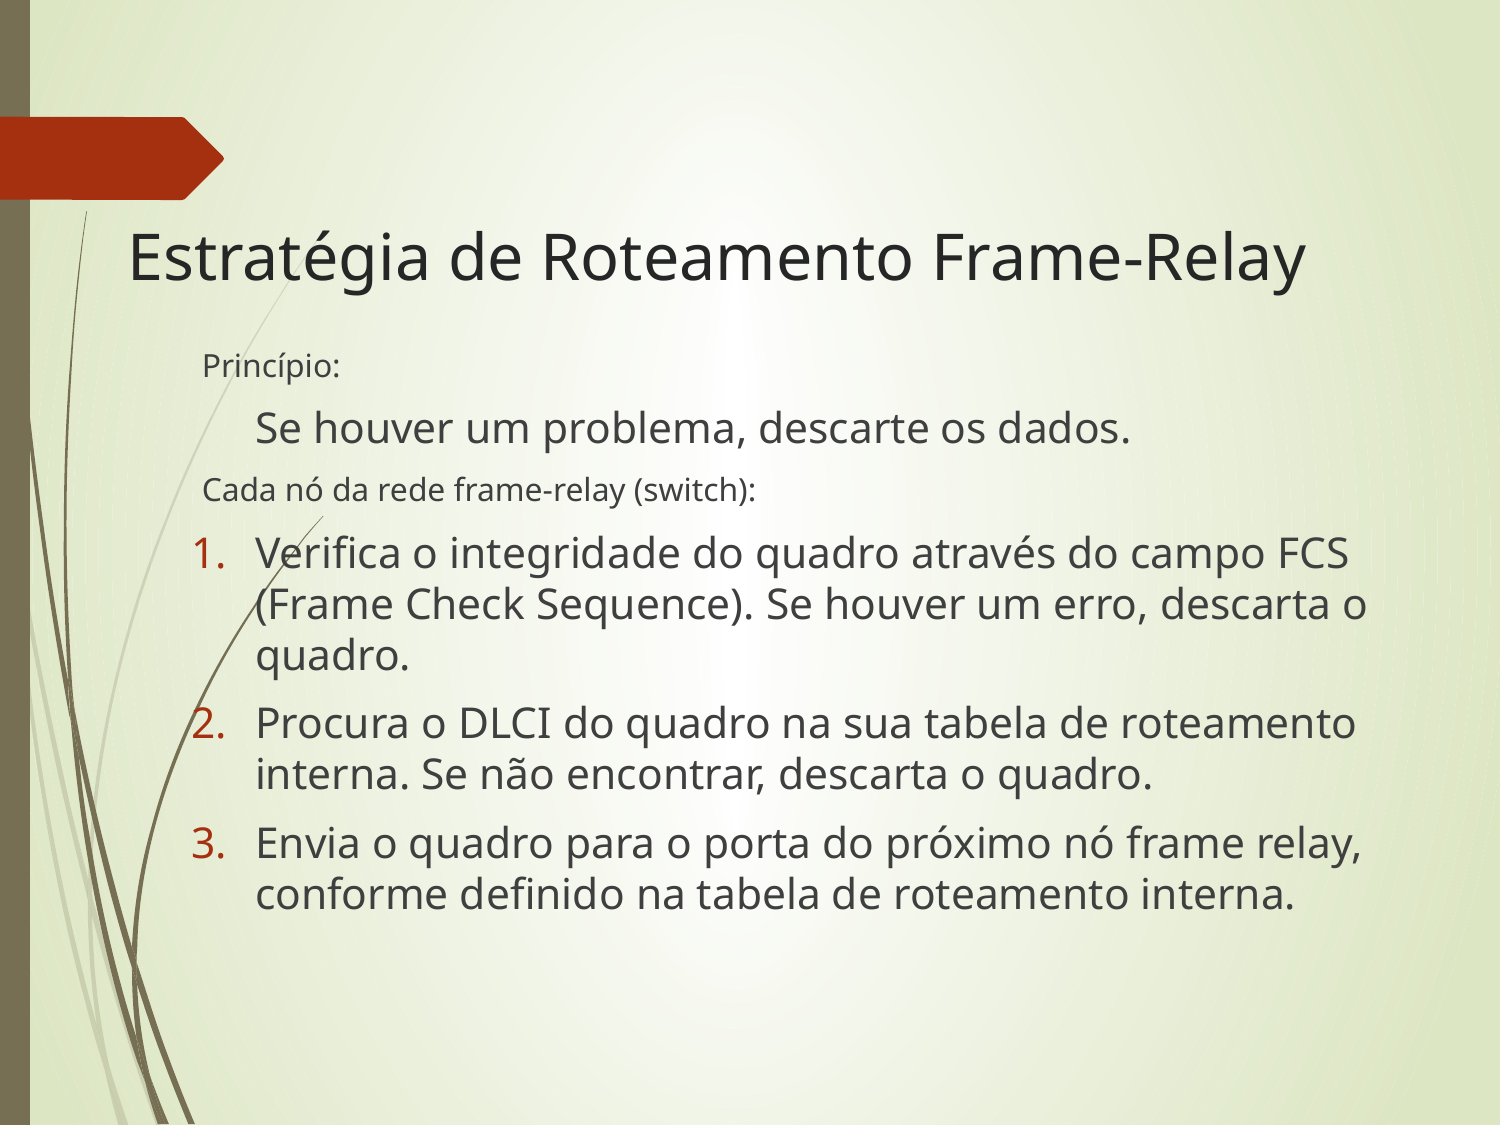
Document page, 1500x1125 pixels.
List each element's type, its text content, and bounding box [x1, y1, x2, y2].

list Princípio: Se houver um problema, descarte os dados. Cada nó da rede frame-relay (switch): Verifica o integridade do quadro através do campo FCS (Frame Check Sequence). Se houver um erro, descarta o quadro. Procura o DLCI do quadro na sua tabela de roteamento interna. Se não encontrar, descarta o quadro. Envia o quadro para o porta do próximo nó frame relay, conforme definido na tabela de roteamento interna. [112, 338, 1387, 1000]
title Estratégia de Roteamento Frame-Relay [112, 208, 1387, 303]
